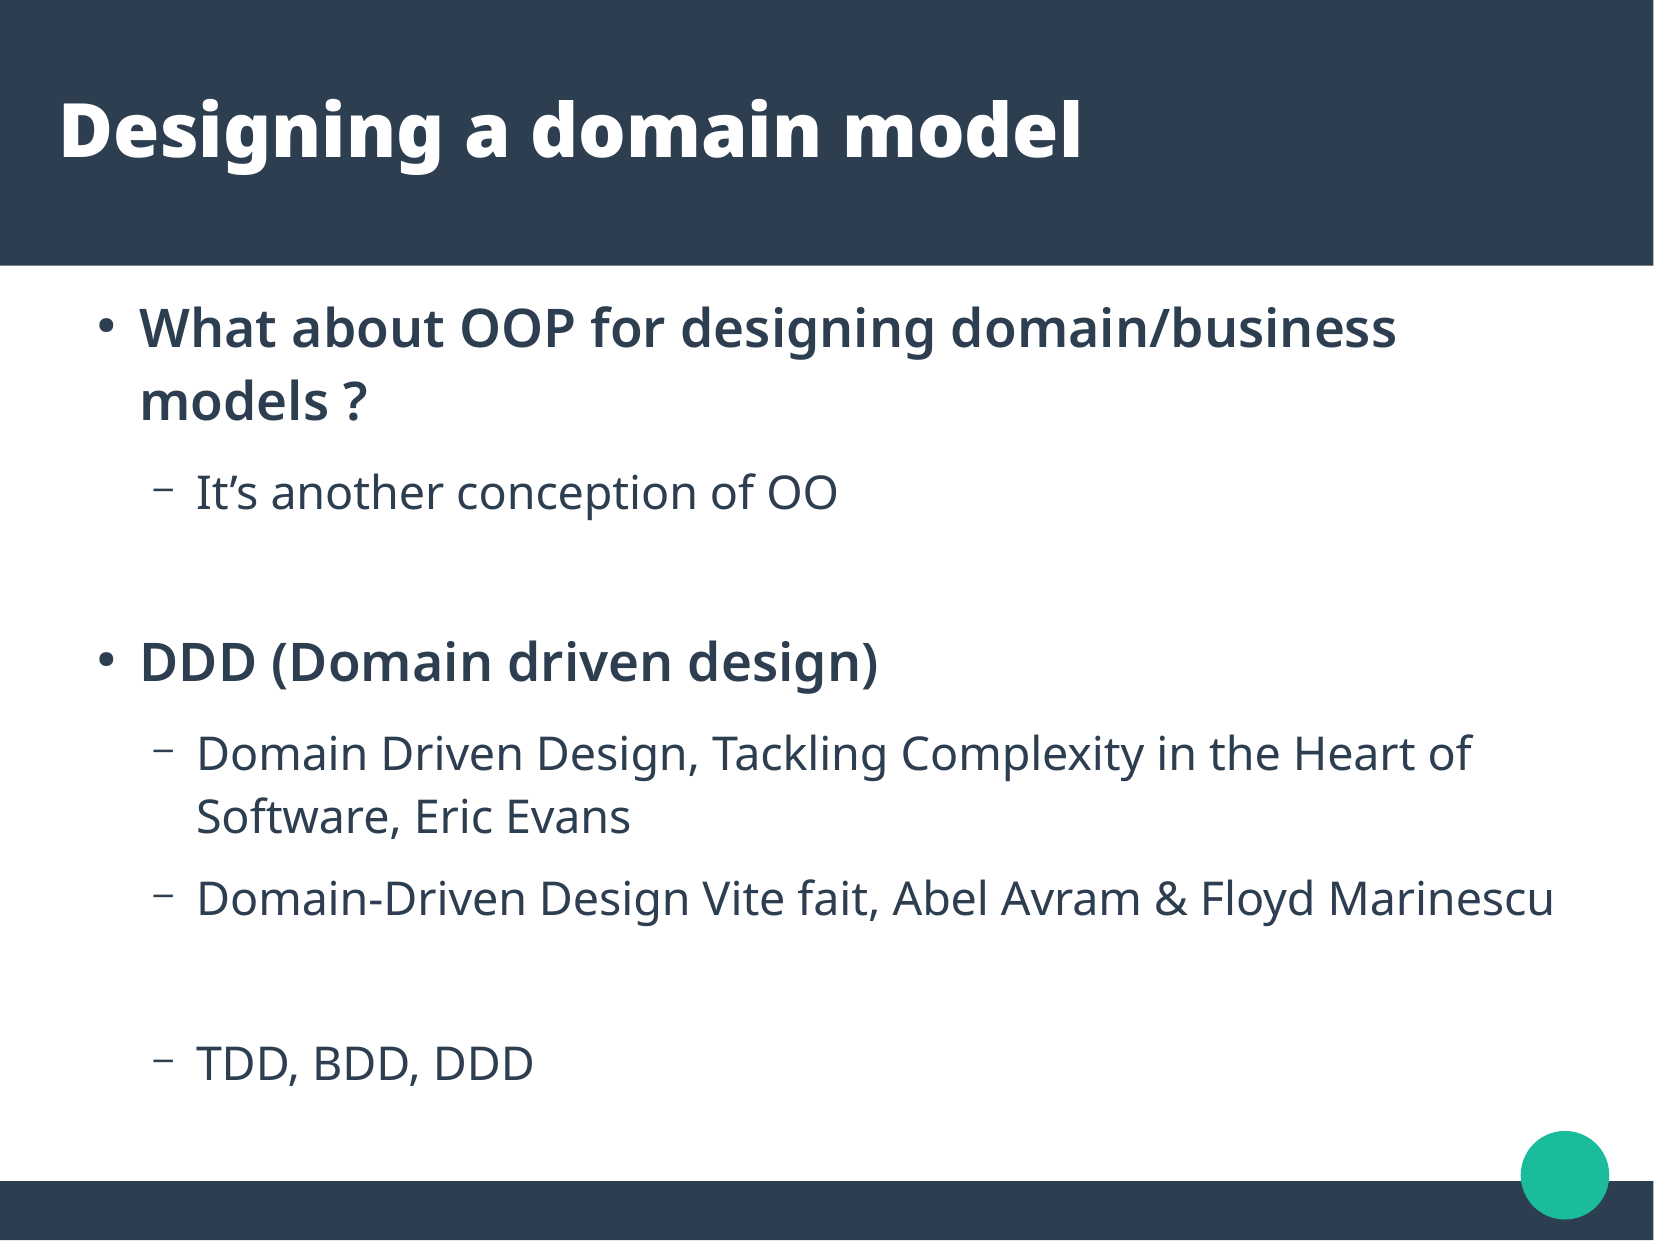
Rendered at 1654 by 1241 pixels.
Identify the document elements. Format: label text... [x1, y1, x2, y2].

title Designing a domain model [59, 49, 1595, 207]
list What about OOP for designing domain/business models ? It’s another conception of OO DDD (Domain driven design) Domain Driven Design, Tackling Complexity in the Heart of Software, Eric Evans Domain-Driven Design Vite fait, Abel Avram & Floyd Marinescu TDD, BDD, DDD [82, 290, 1571, 1111]
